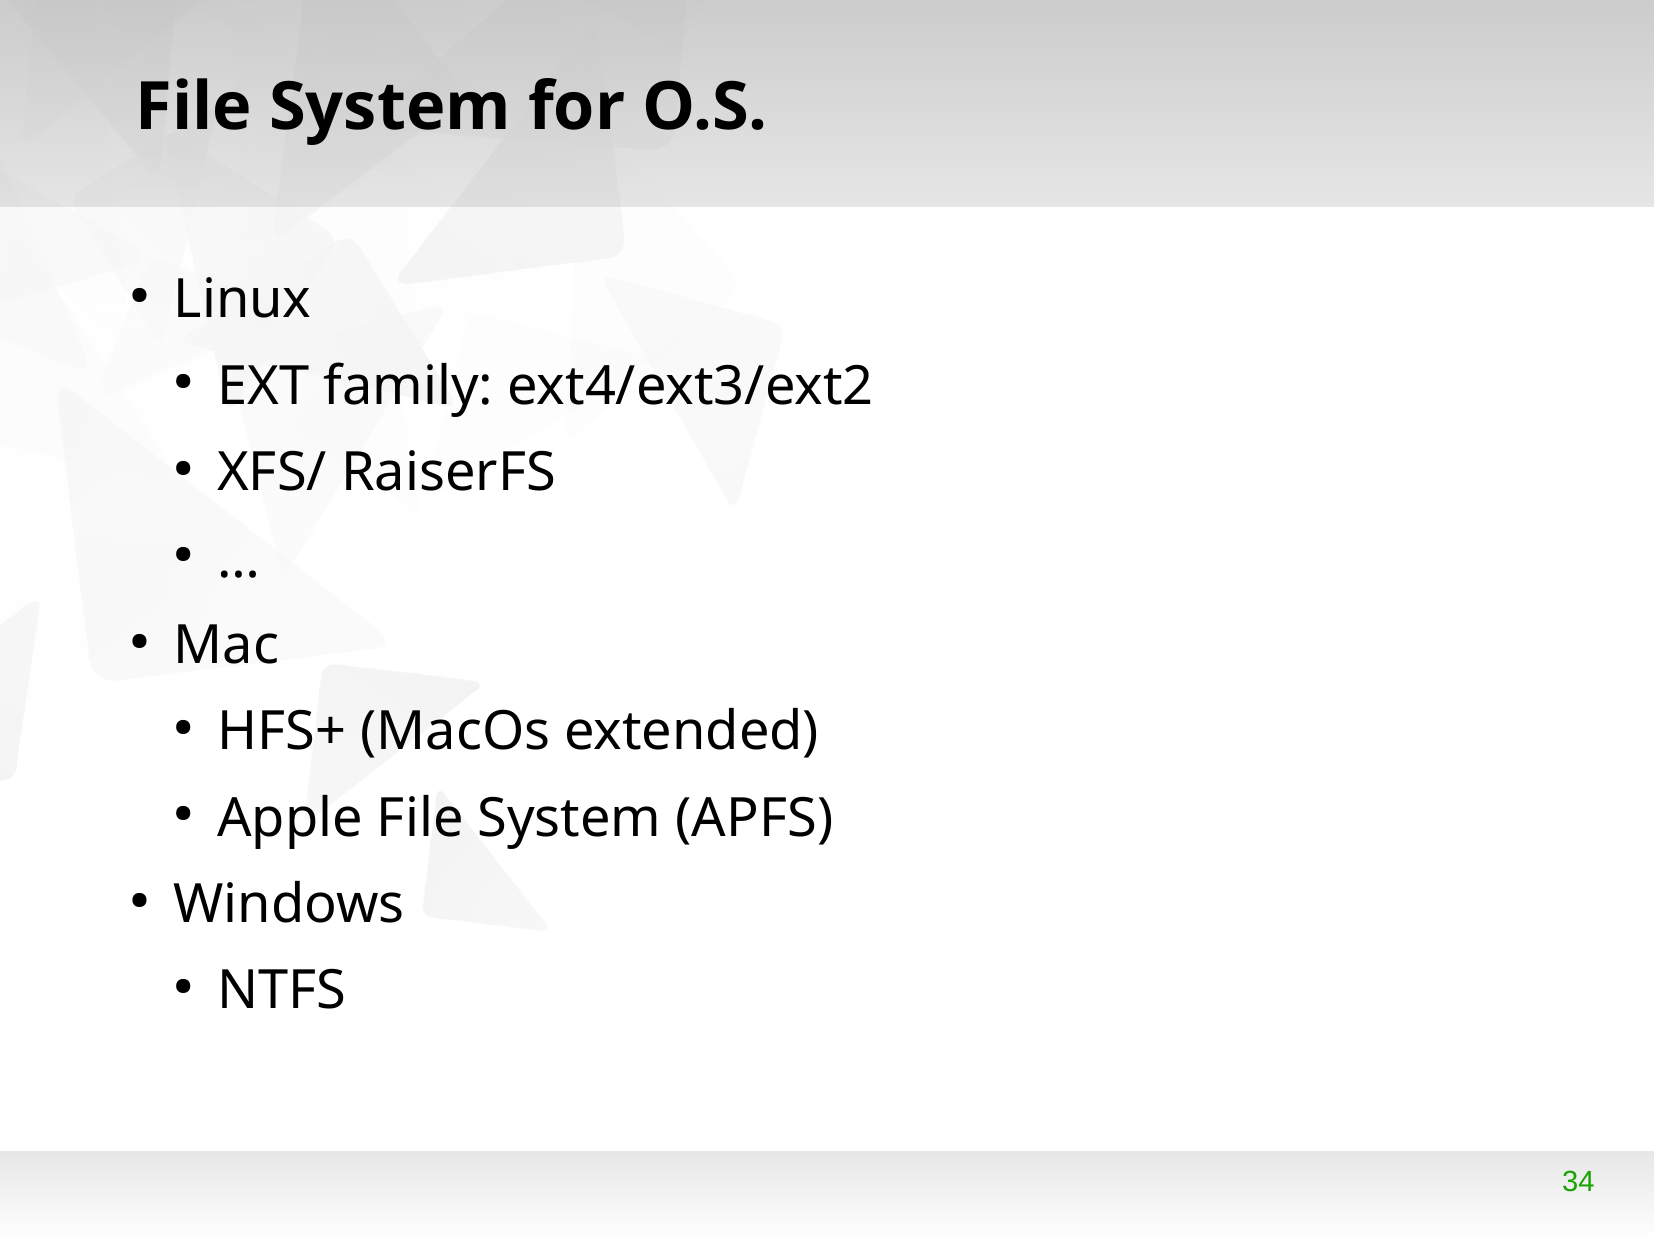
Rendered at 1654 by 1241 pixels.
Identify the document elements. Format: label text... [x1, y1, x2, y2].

picture [0, 0, 783, 931]
list Linux EXT family: ext4/ext3/ext2 XFS/ RaiserFS … Mac HFS+ (MacOs extended) Apple File System (APFS) Windows NTFS [129, 259, 1366, 1064]
title File System for O.S. [118, 29, 1654, 178]
